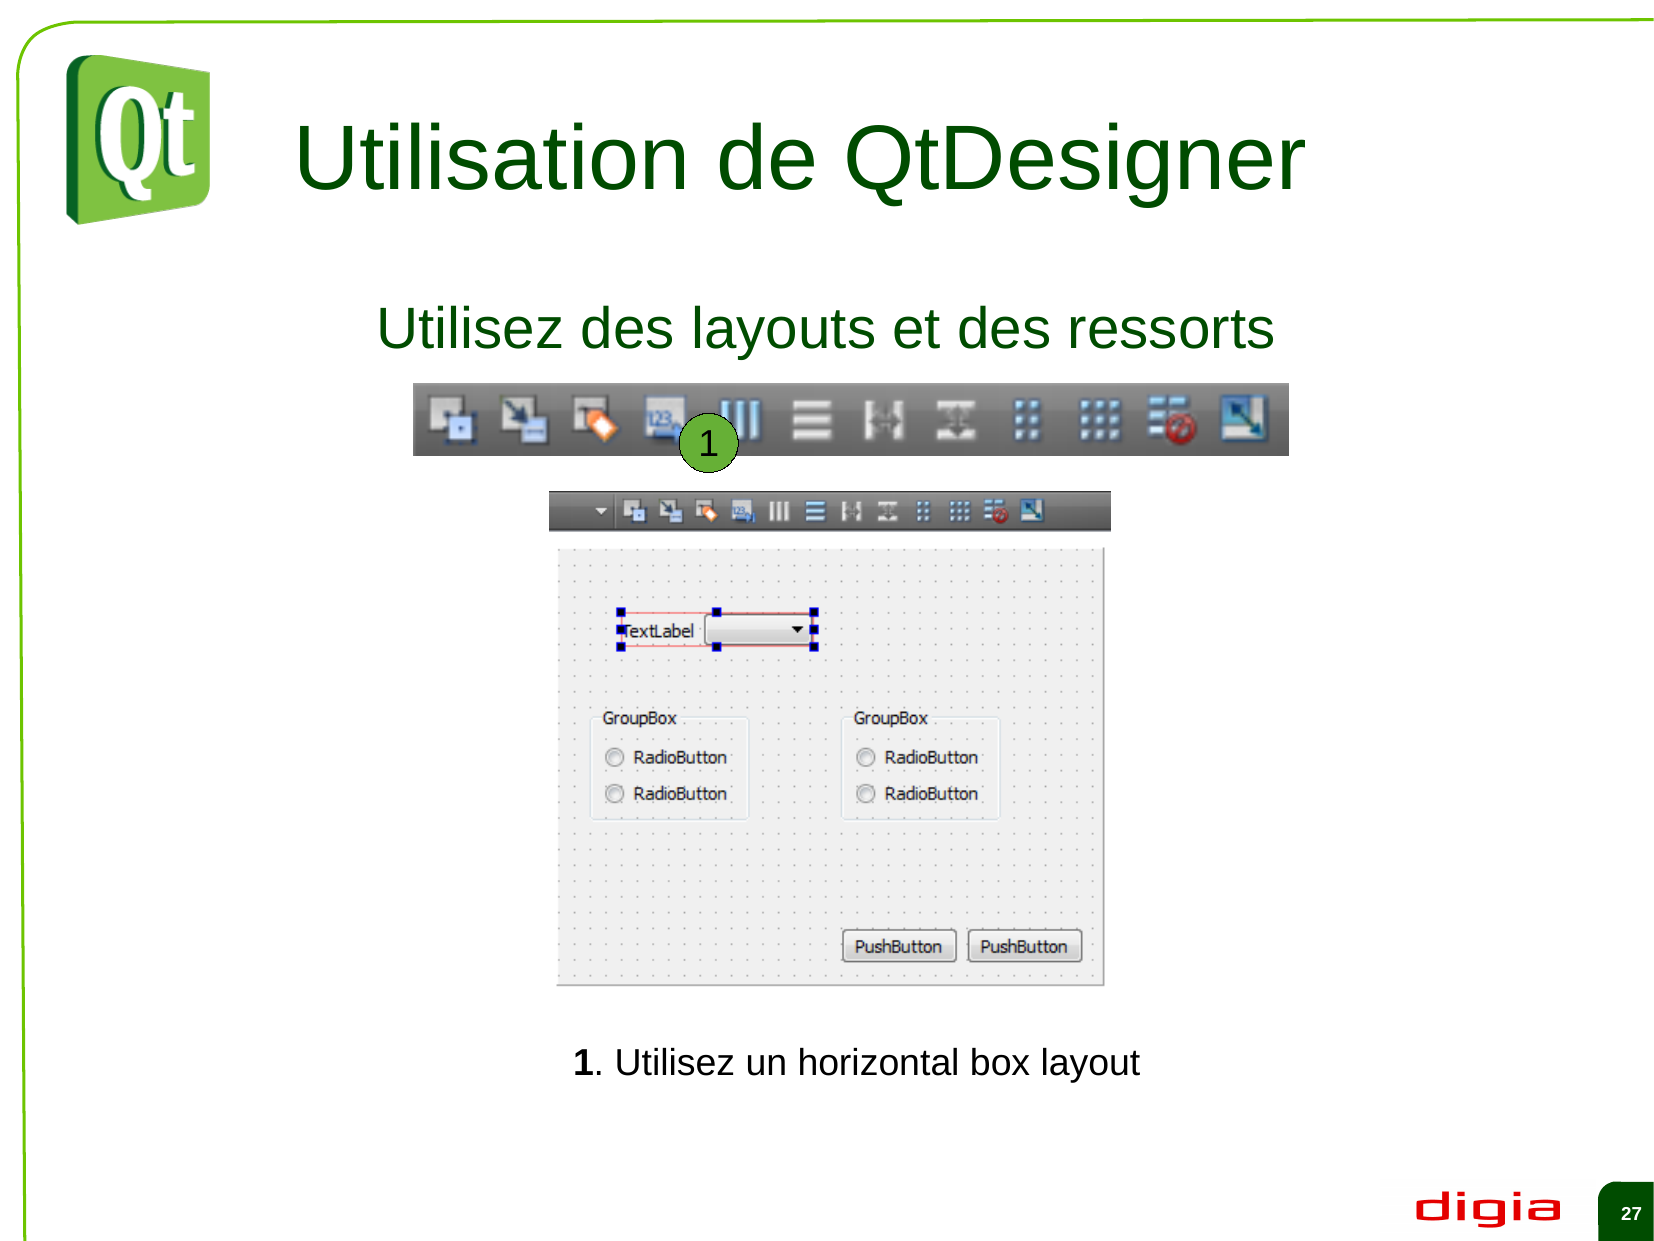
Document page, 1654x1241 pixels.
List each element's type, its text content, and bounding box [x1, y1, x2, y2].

list Utilisez des layouts et des ressorts [82, 290, 1571, 1094]
title Utilisation de QtDesigner [263, 49, 1339, 257]
text_box 1 [679, 413, 739, 473]
text_box 1. Utilisez un horizontal box layout [558, 1034, 1156, 1092]
picture [413, 383, 1289, 456]
picture [549, 491, 1111, 991]
